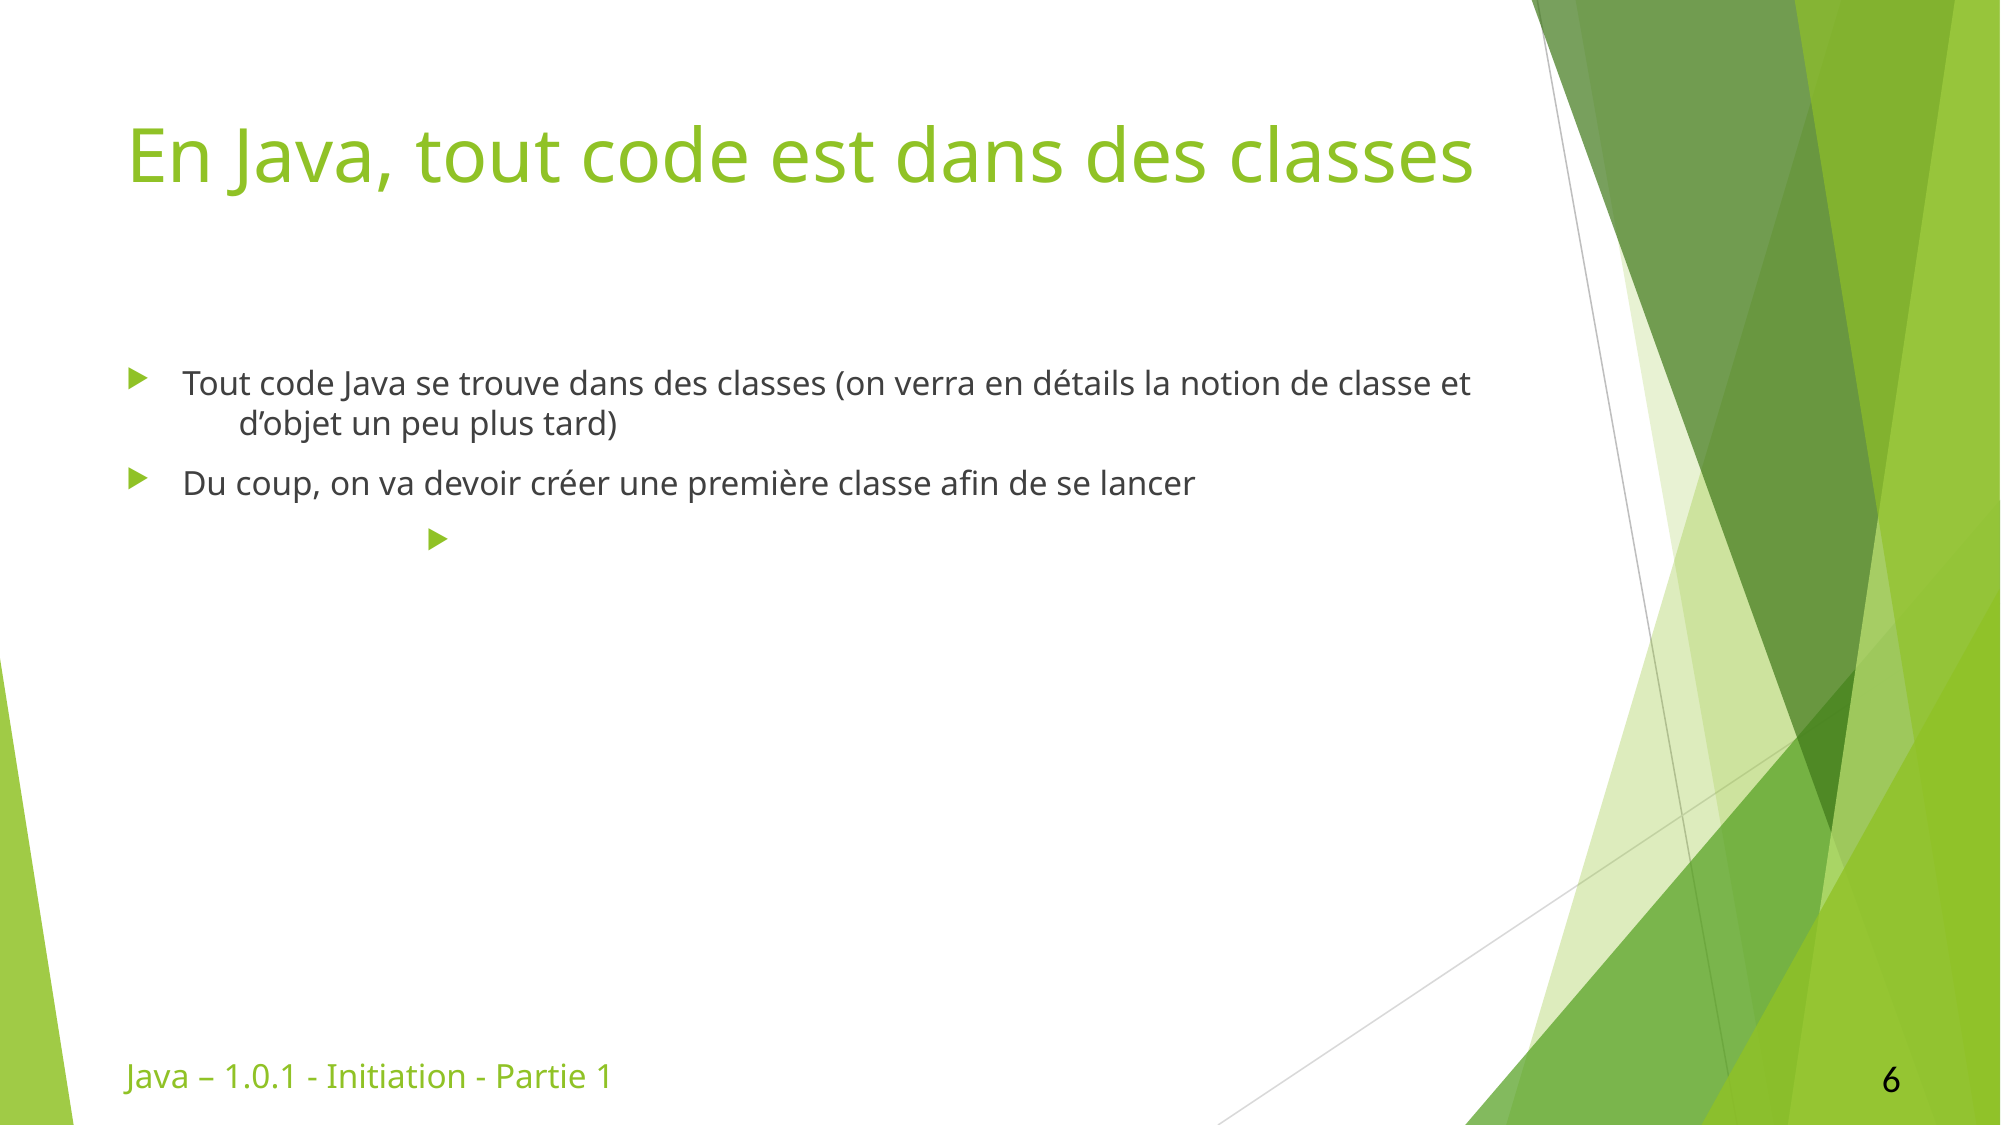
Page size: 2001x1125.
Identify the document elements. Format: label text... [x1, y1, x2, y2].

text_box [1866, 1047, 1979, 1108]
list Tout code Java se trouve dans des classes (on verra en détails la notion de classe et d’objet un peu plus tard) Du coup, on va devoir créer une première classe afin de se lancer [111, 354, 1522, 992]
title En Java, tout code est dans des classes [111, 99, 1522, 317]
text_box Java – 1.0.1 - Initiation - Partie 1 [111, 1047, 1094, 1109]
